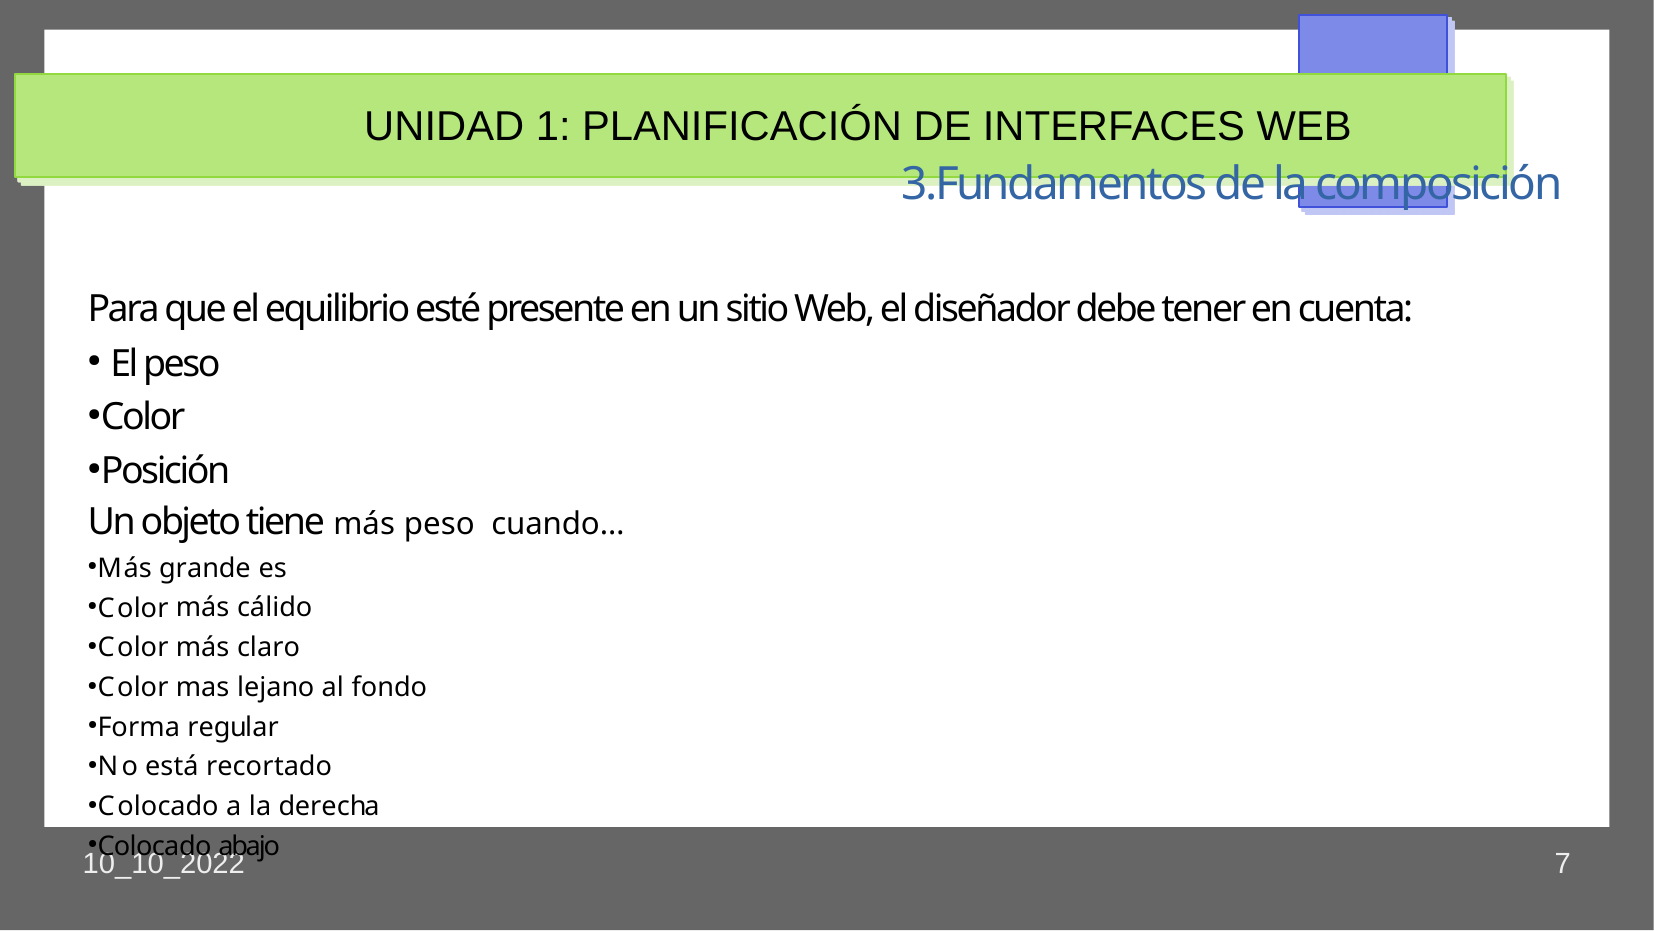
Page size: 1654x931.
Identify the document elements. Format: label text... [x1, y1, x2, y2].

subtitle 3.Fundamentos de la composición Para que el equilibrio esté presente en un sitio Web, el diseñador debe tener en cuenta: El peso Color Posición Un objeto tiene más peso cuando… Más grande es Color más cálido Color más claro Color mas lejano al fondo Forma regular No está recortado Colocado a la derecha Colocado abajo [87, 195, 1563, 818]
title UNIDAD 1: PLANIFICACIÓN DE INTERFACES WEB [29, 73, 1447, 178]
